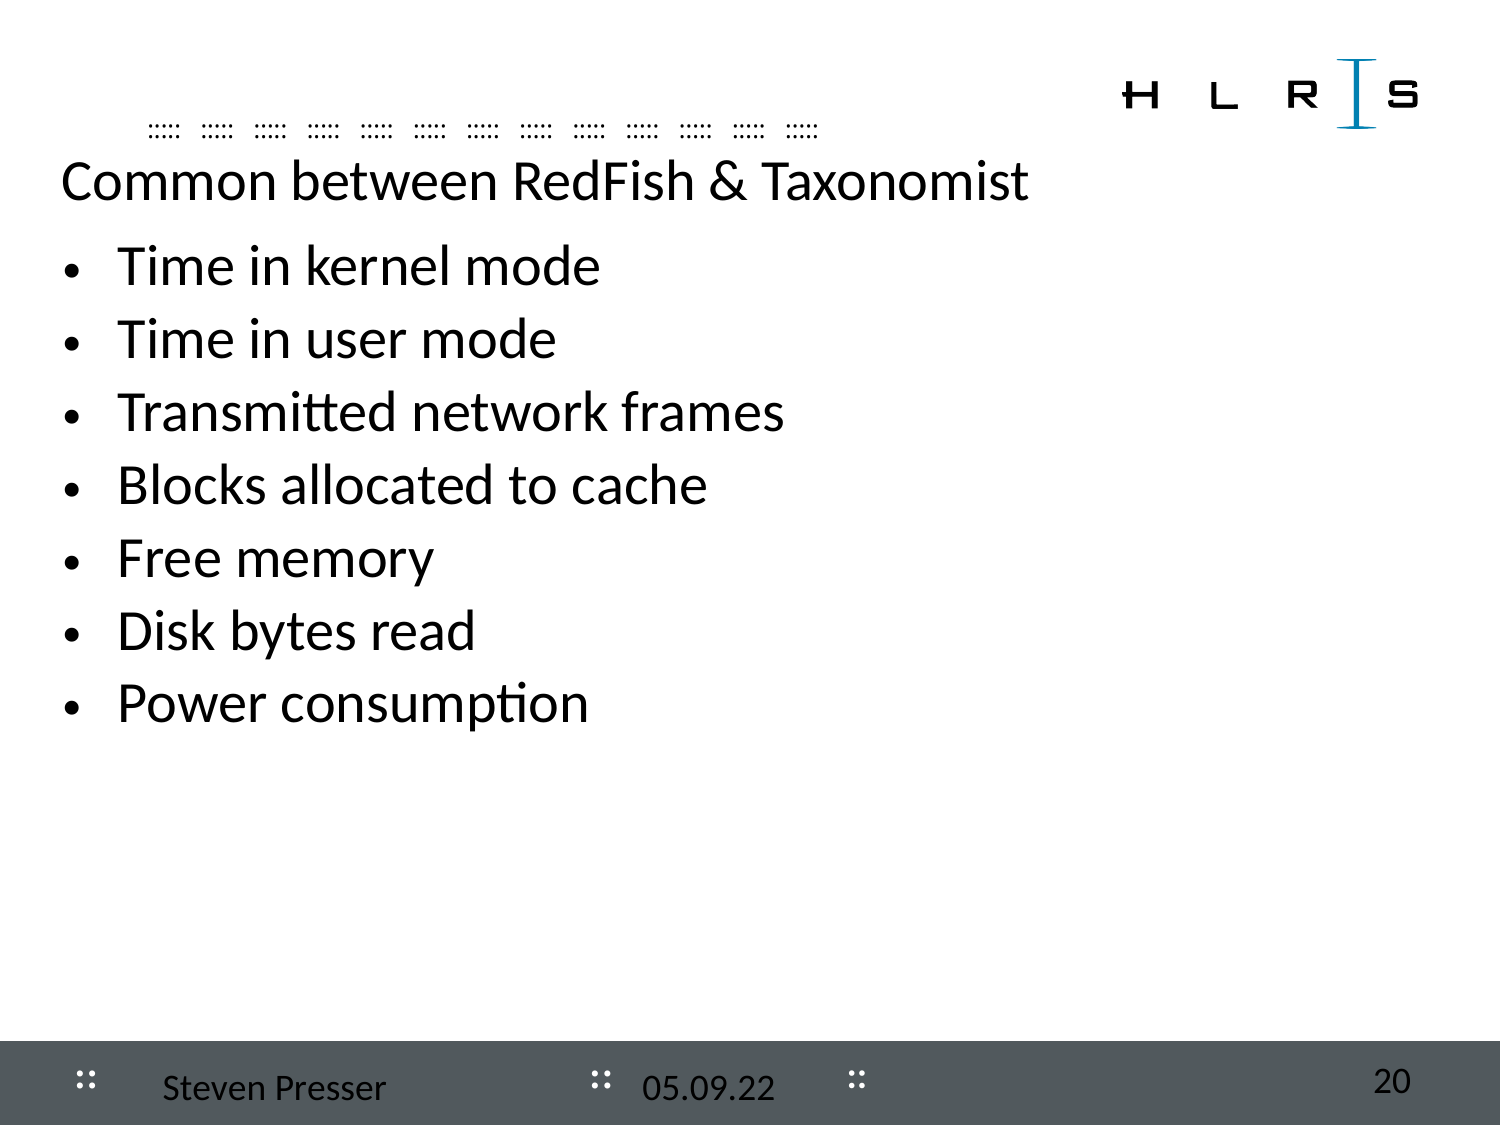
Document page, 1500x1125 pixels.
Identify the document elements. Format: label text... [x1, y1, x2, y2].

list Time in kernel mode Time in user mode Transmitted network frames Blocks allocated to cache Free memory Disk bytes read Power consumption [46, 234, 1464, 977]
title Common between RedFish & Taxonomist [46, 108, 1464, 234]
picture [1122, 59, 1353, 108]
picture [1360, 59, 1418, 108]
